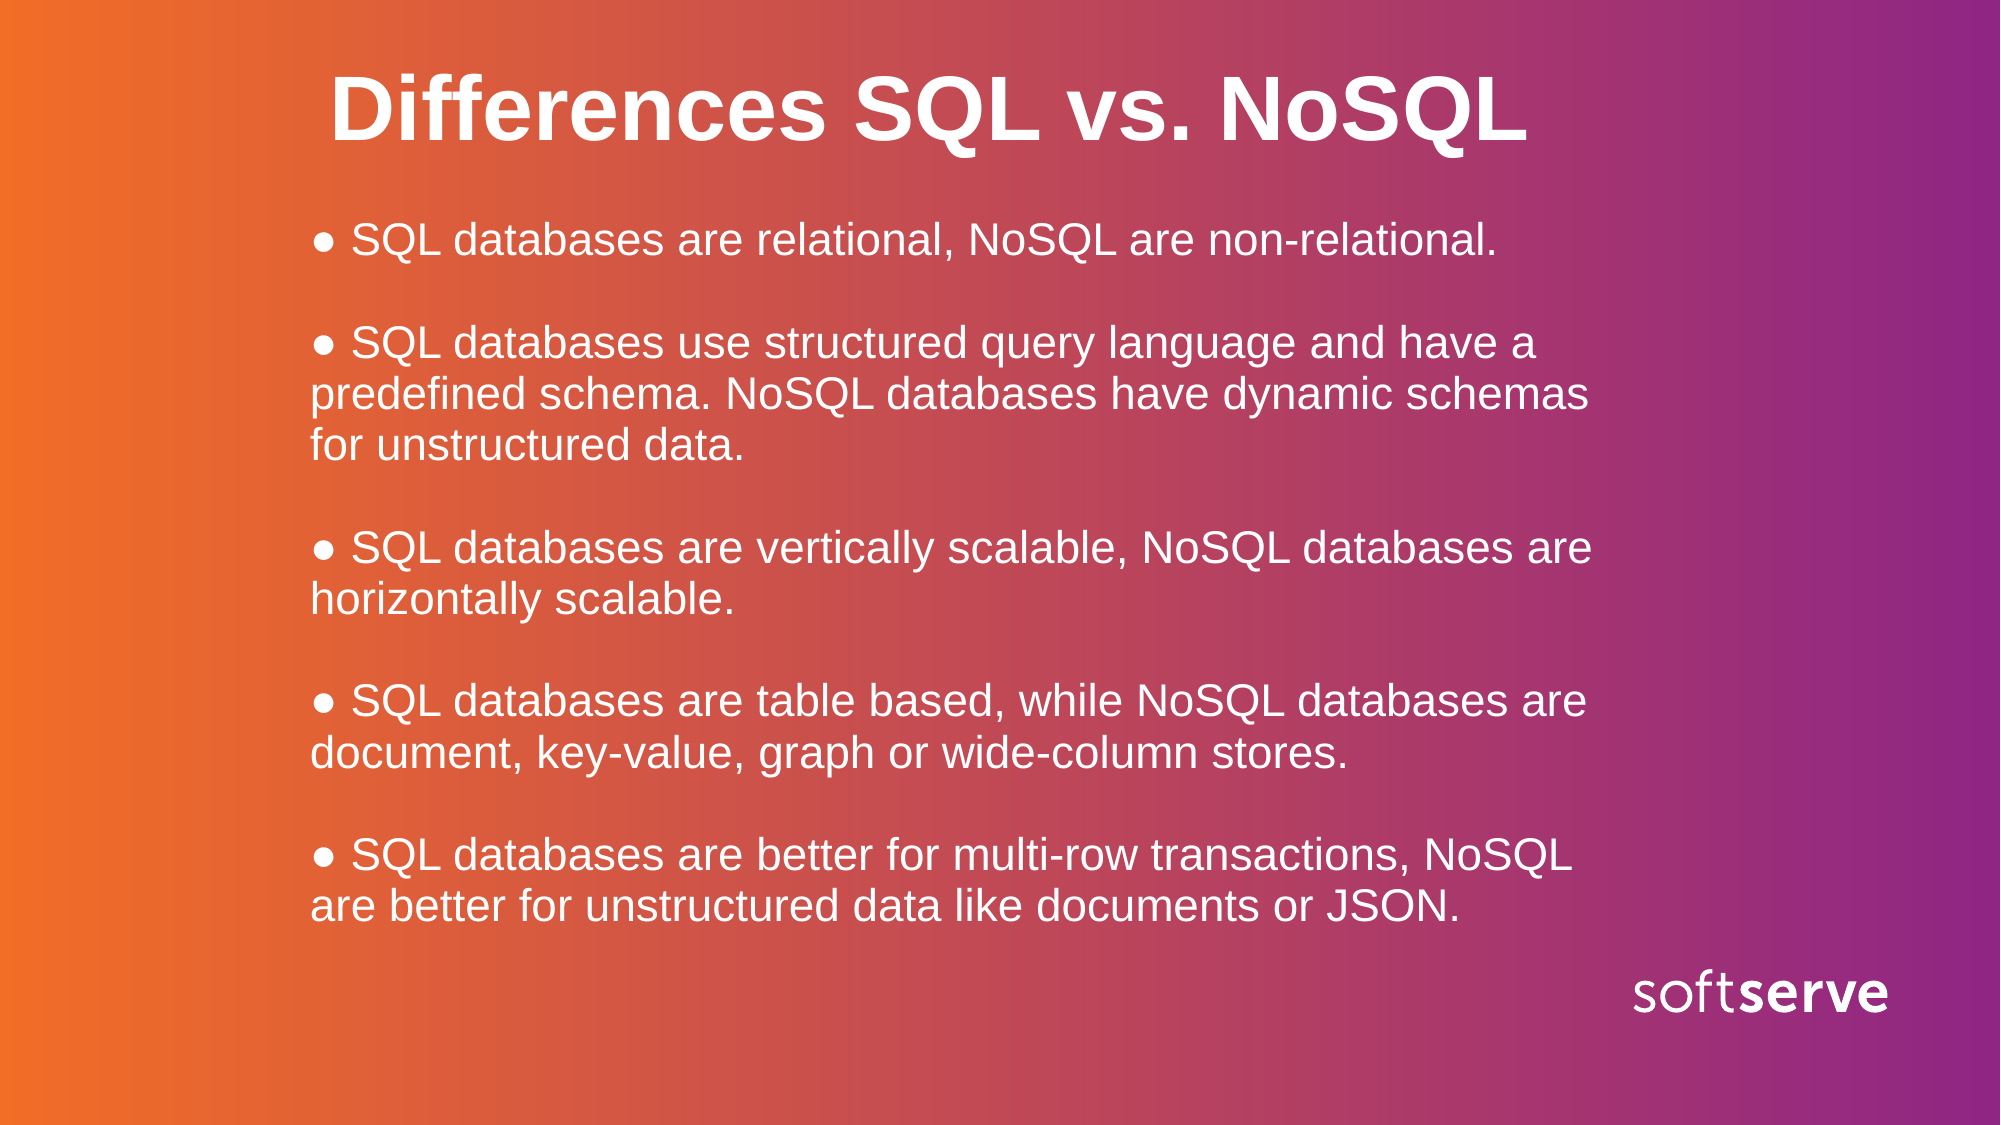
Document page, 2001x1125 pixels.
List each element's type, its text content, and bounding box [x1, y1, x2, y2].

text_box Differences SQL vs. NoSQL [236, 59, 1625, 167]
text_box ● SQL databases are relational, NoSQL are non-relational. ● SQL databases use structured query language and have a predefined schema. NoSQL databases have dynamic schemas for unstructured data. ● SQL databases are vertically scalable, NoSQL databases are horizontally scalable. ● SQL databases are table based, while NoSQL databases are document, key-value, graph or wide-column stores. ● SQL databases are better for multi-row transactions, NoSQL are better for unstructured data like documents or JSON. [295, 206, 1654, 940]
